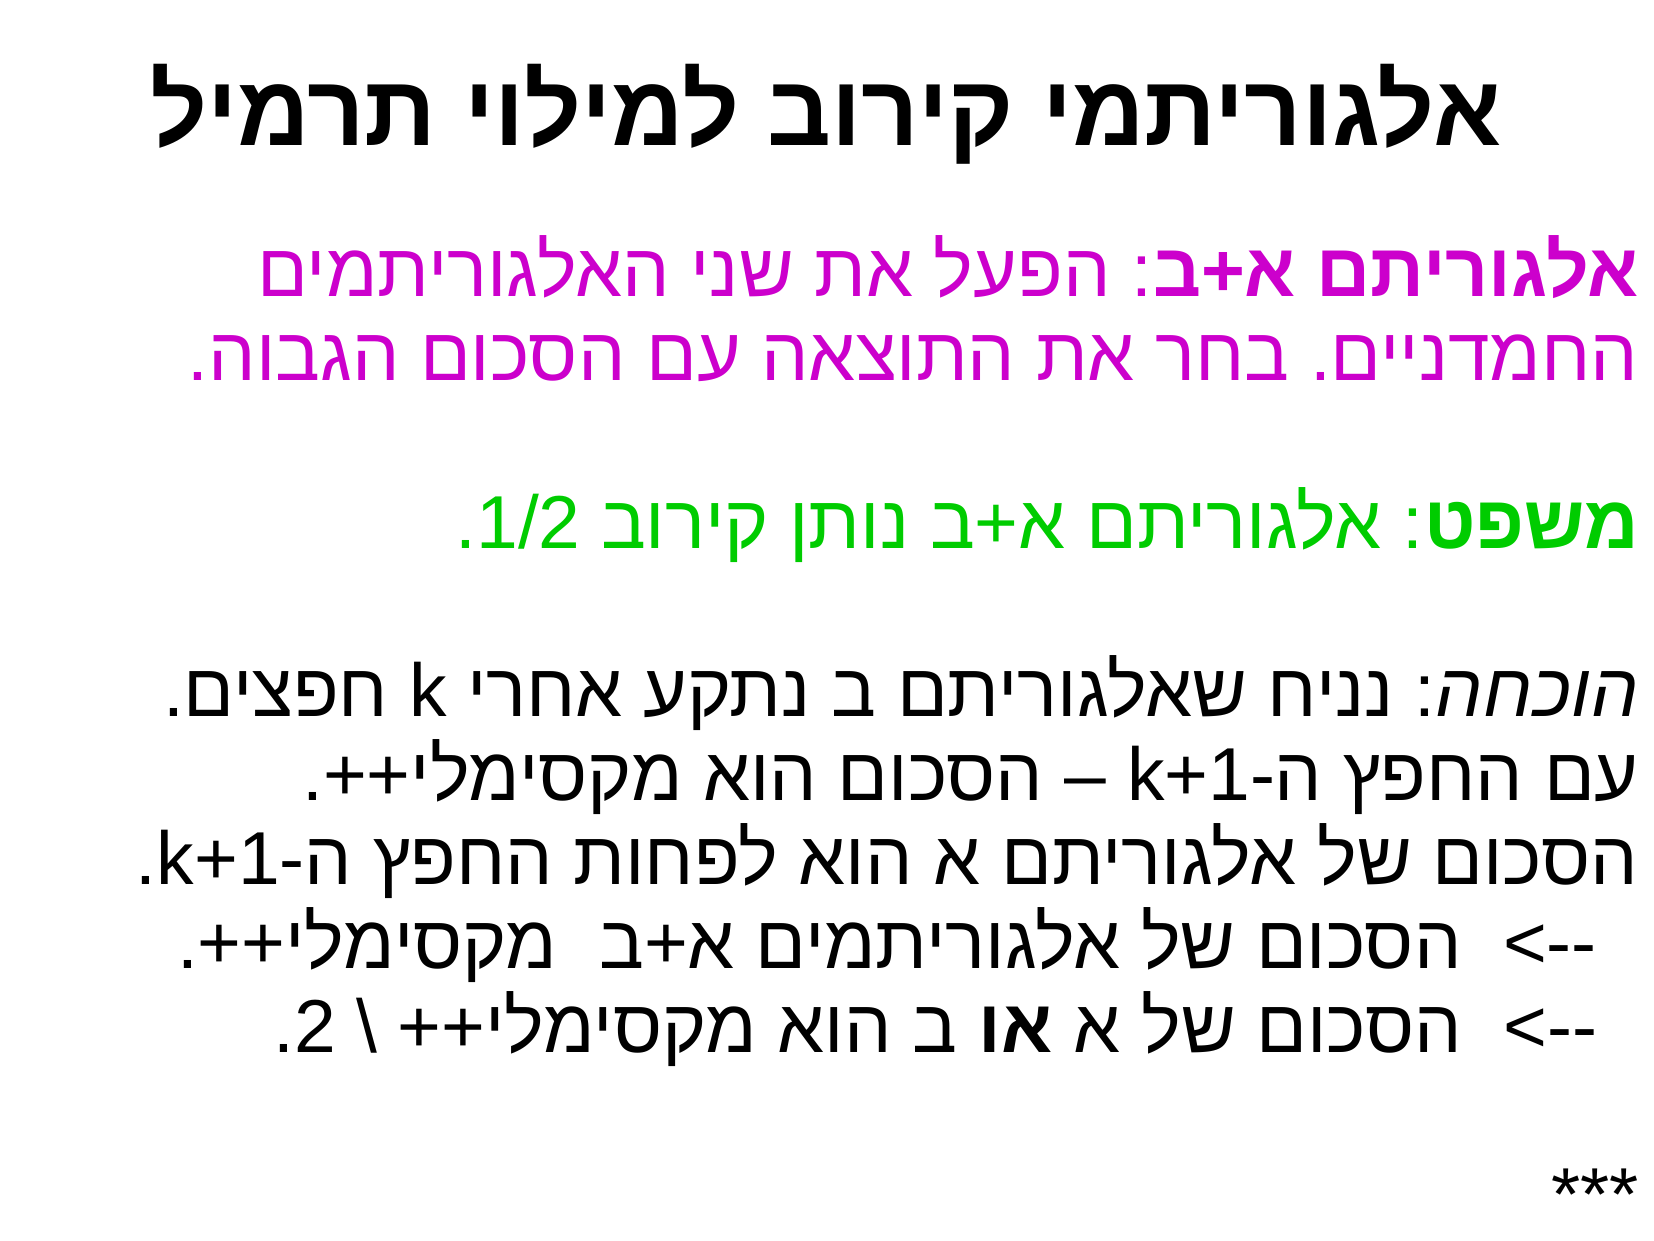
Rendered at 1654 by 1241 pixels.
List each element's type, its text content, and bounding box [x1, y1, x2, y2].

title אלגוריתמי קירוב למילוי תרמיל [0, 0, 1654, 223]
text_box אלגוריתם א+ב: הפעל את שני האלגוריתמים החמדניים. בחר את התוצאה עם הסכום הגבוה. משפט: אלגוריתם א+ב נותן קירוב 1/2. הוכחה: נניח שאלגוריתם ב נתקע אחרי k חפצים. עם החפץ ה-k+1 – הסכום הוא מקסימלי++. הסכום של אלגוריתם א הוא לפחות החפץ ה-k+1. --> הסכום של אלגוריתמים א+ב מקסימלי++. --> הסכום של א או ב הוא מקסימלי++ \ 2. *** [30, 221, 1654, 1241]
